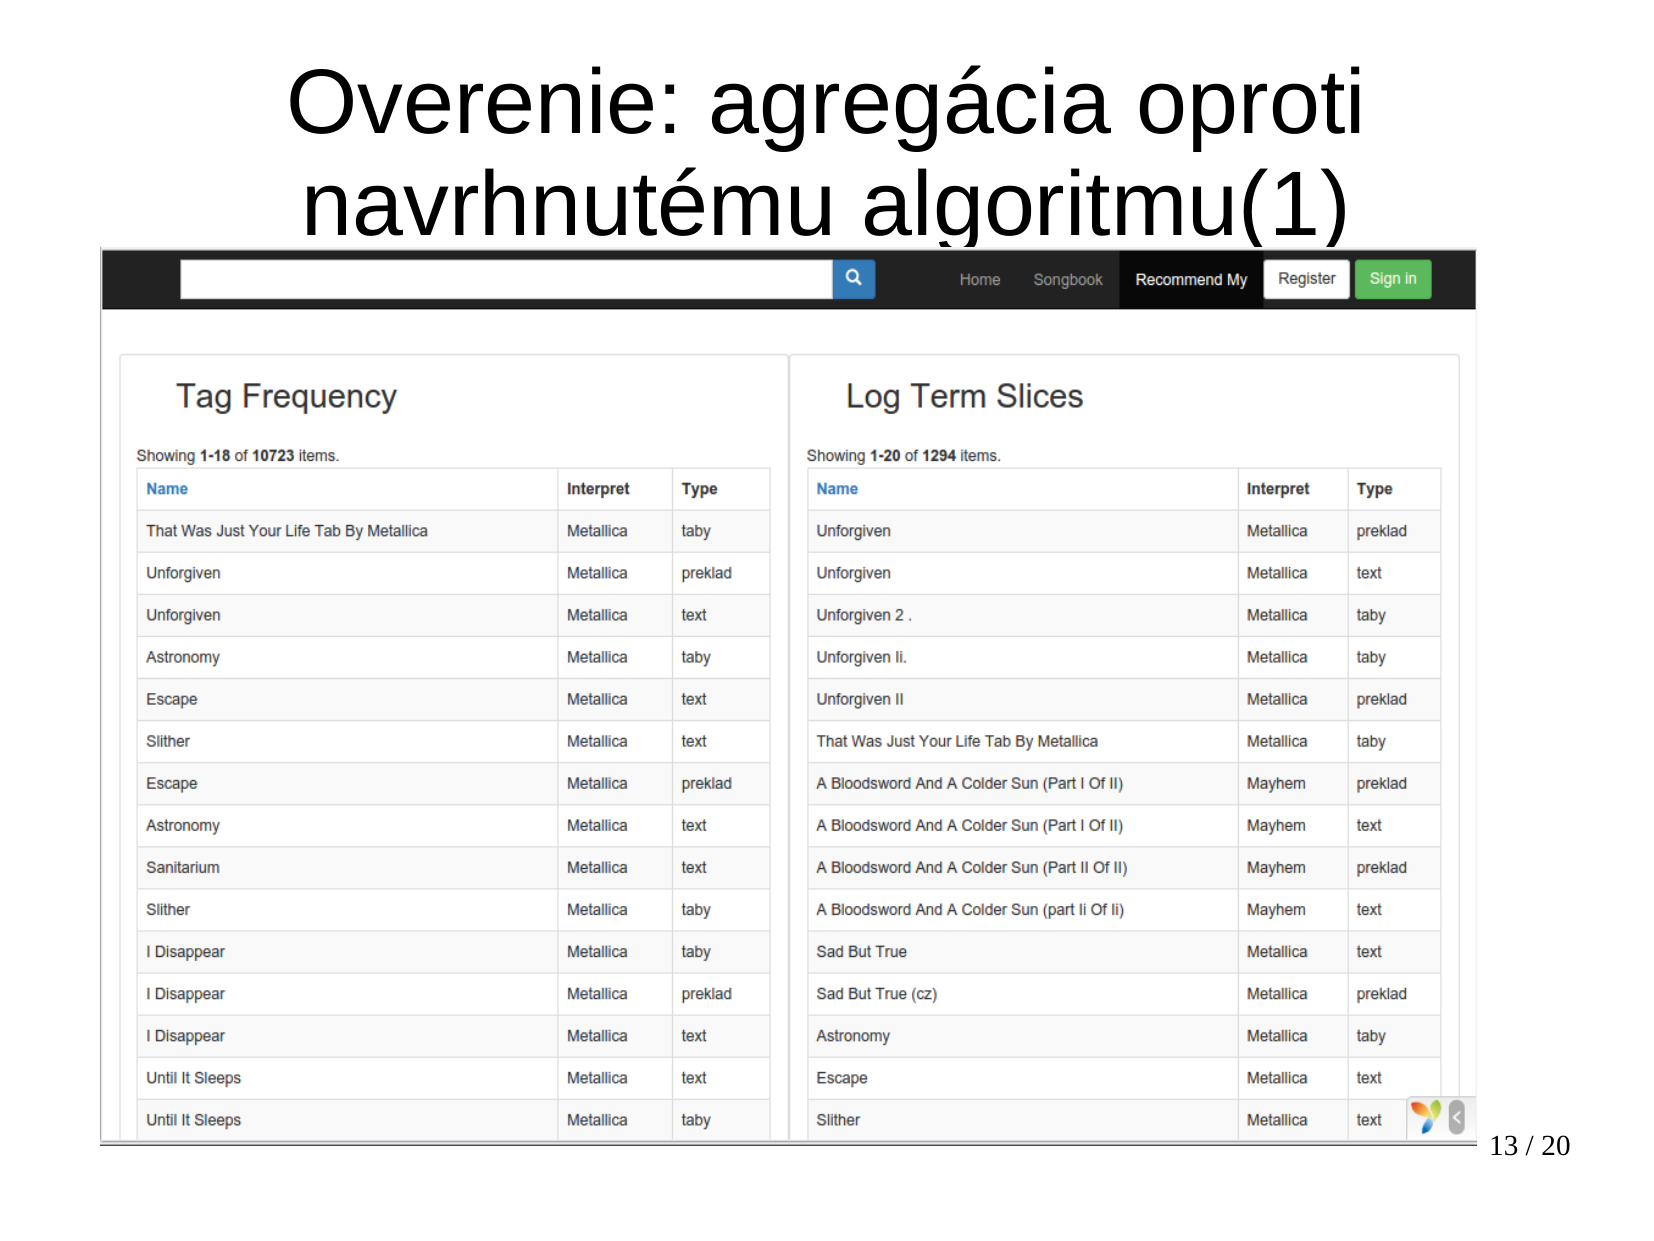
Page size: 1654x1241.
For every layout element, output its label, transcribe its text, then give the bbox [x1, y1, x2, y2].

title Overenie: agregácia oproti navrhnutému algoritmu(1) [82, 49, 1571, 257]
picture [100, 247, 1477, 1146]
